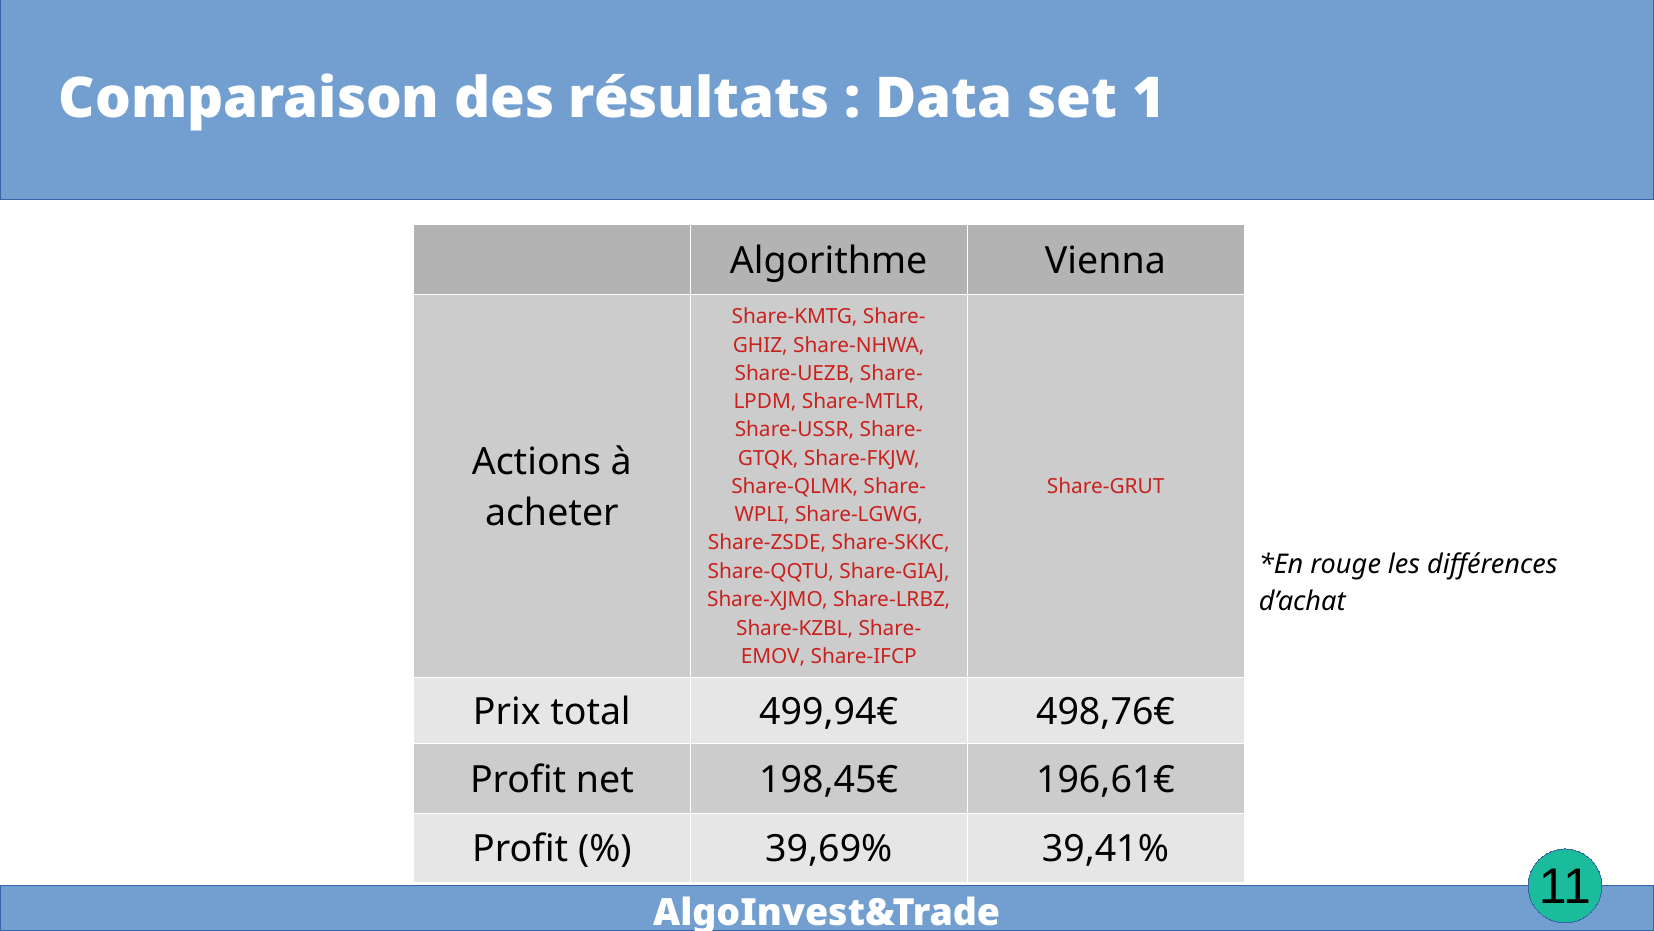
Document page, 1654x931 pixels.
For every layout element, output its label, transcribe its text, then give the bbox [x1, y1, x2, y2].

table_header Algorithme [691, 225, 967, 294]
table_header Vienna [968, 225, 1244, 294]
table_cell Share-GRUT [968, 295, 1244, 677]
table_cell Share-KMTG, Share-GHIZ, Share-NHWA, Share-UEZB, Share-LPDM, Share-MTLR, Share-USSR, Share-GTQK, Share-FKJW, Share-QLMK, Share-WPLI, Share-LGWG, Share-ZSDE, Share-SKKC, Share-QQTU, Share-GIAJ, Share-XJMO, Share-LRBZ, Share-KZBL, Share-EMOV, Share-IFCP [691, 295, 967, 677]
table_cell 39,41% [968, 814, 1244, 882]
table_cell Profit net [414, 744, 690, 813]
table_cell Actions à acheter [414, 295, 690, 677]
table_cell 198,45€ [691, 744, 967, 813]
text_box *En rouge les différences d’achat [1243, 537, 1599, 621]
table_cell 498,76€ [968, 678, 1244, 743]
table_header [414, 225, 690, 294]
table_cell Profit (%) [414, 814, 690, 882]
table_cell 499,94€ [691, 678, 967, 743]
table_cell Prix total [414, 678, 690, 743]
table_cell 196,61€ [968, 744, 1244, 813]
title Comparaison des résultats : Data set 1 [59, 37, 1595, 155]
table_cell 39,69% [691, 814, 967, 882]
